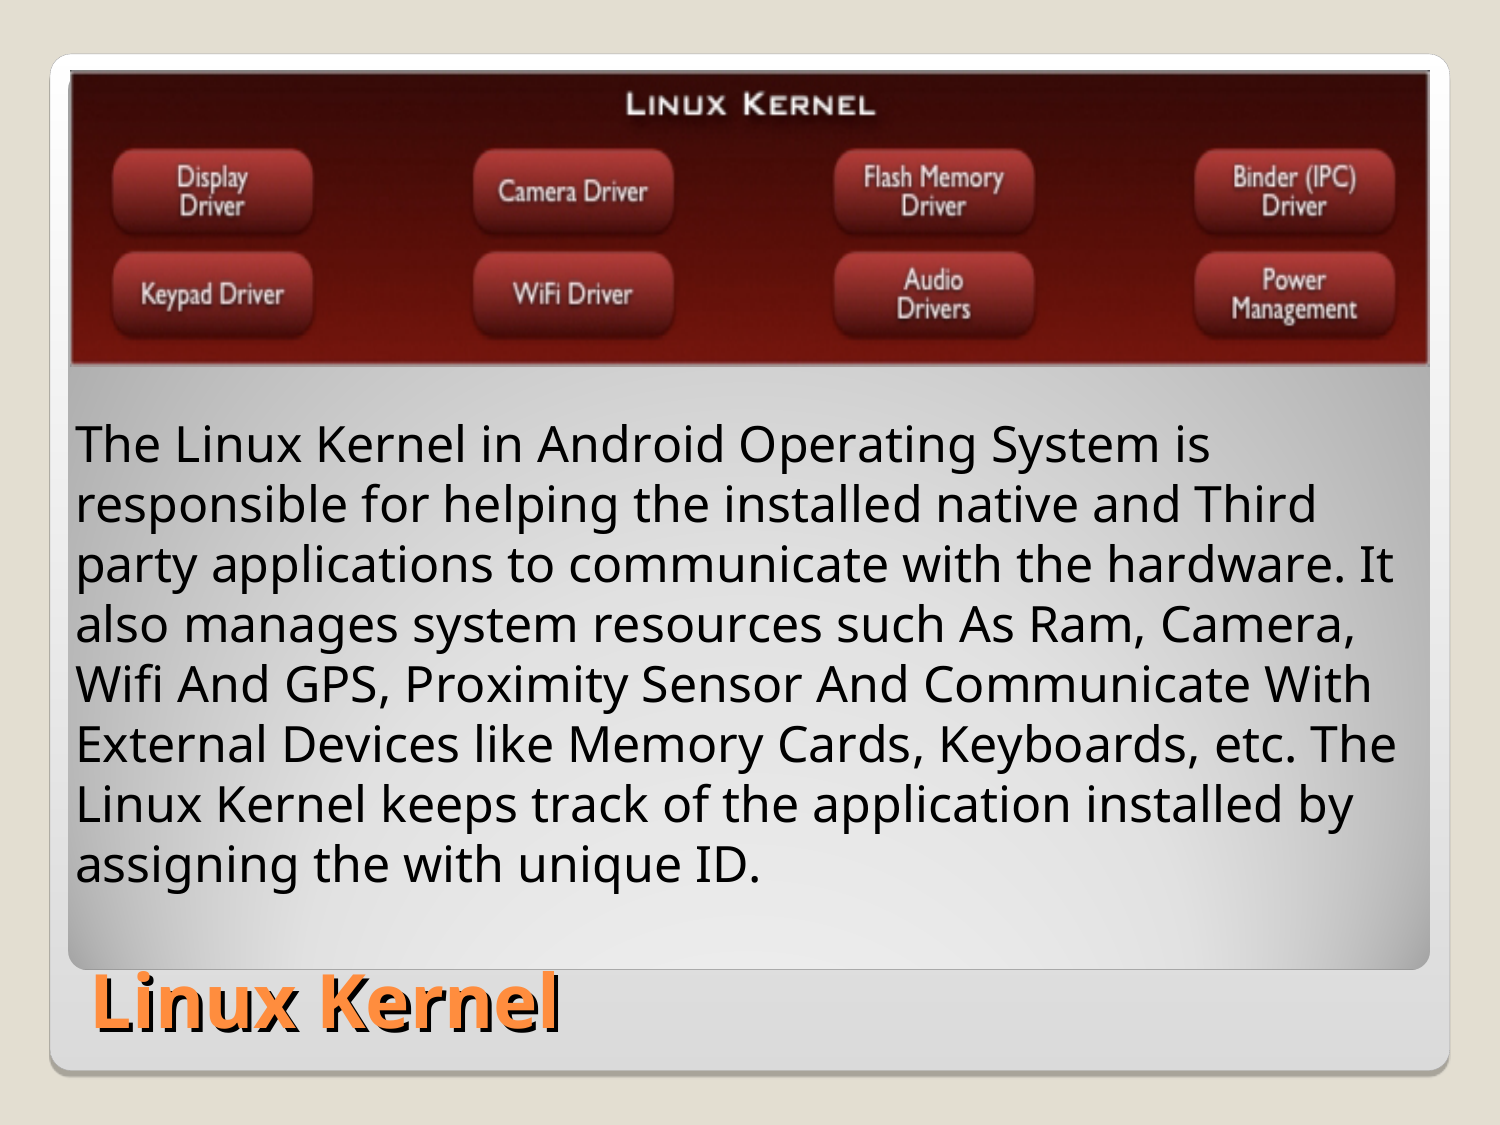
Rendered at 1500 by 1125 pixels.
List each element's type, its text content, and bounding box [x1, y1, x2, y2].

picture [67, 69, 1431, 970]
subtitle The Linux Kernel in Android Operating System is responsible for helping the installed native and Third party applications to communicate with the hardware. It also manages system resources such As Ram, Camera, Wifi And GPS, Proximity Sensor And Communicate With External Devices like Memory Cards, Keyboards, etc. The Linux Kernel keeps track of the application installed by assigning the with unique ID. [75, 389, 1418, 915]
title Linux Kernel [75, 915, 1418, 1052]
